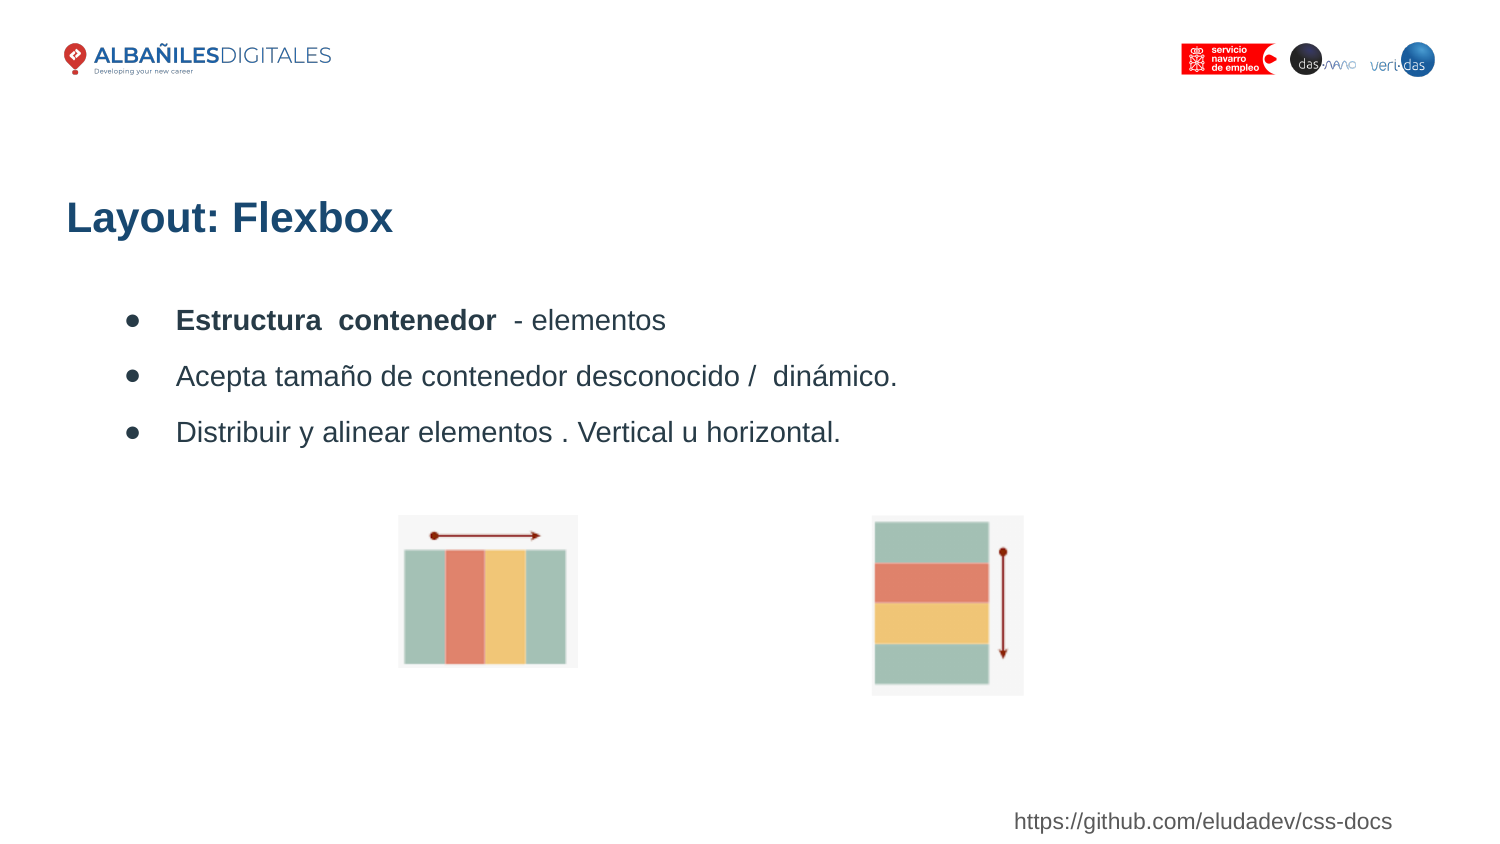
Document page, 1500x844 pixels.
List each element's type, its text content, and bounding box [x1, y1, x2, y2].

picture [1181, 43, 1277, 75]
picture [871, 515, 1024, 696]
text_box Layout: Flexbox [66, 179, 1010, 241]
text_box Estructura contenedor - elementos Acepta tamaño de contenedor desconocido / dinámico. Distribuir y alinear elementos . Vertical u horizontal. [85, 265, 1346, 551]
picture [1370, 42, 1435, 77]
picture [1290, 43, 1356, 75]
picture [398, 515, 578, 668]
text_box https://github.com/eludadev/css-docs [999, 791, 1473, 844]
picture [64, 43, 332, 75]
